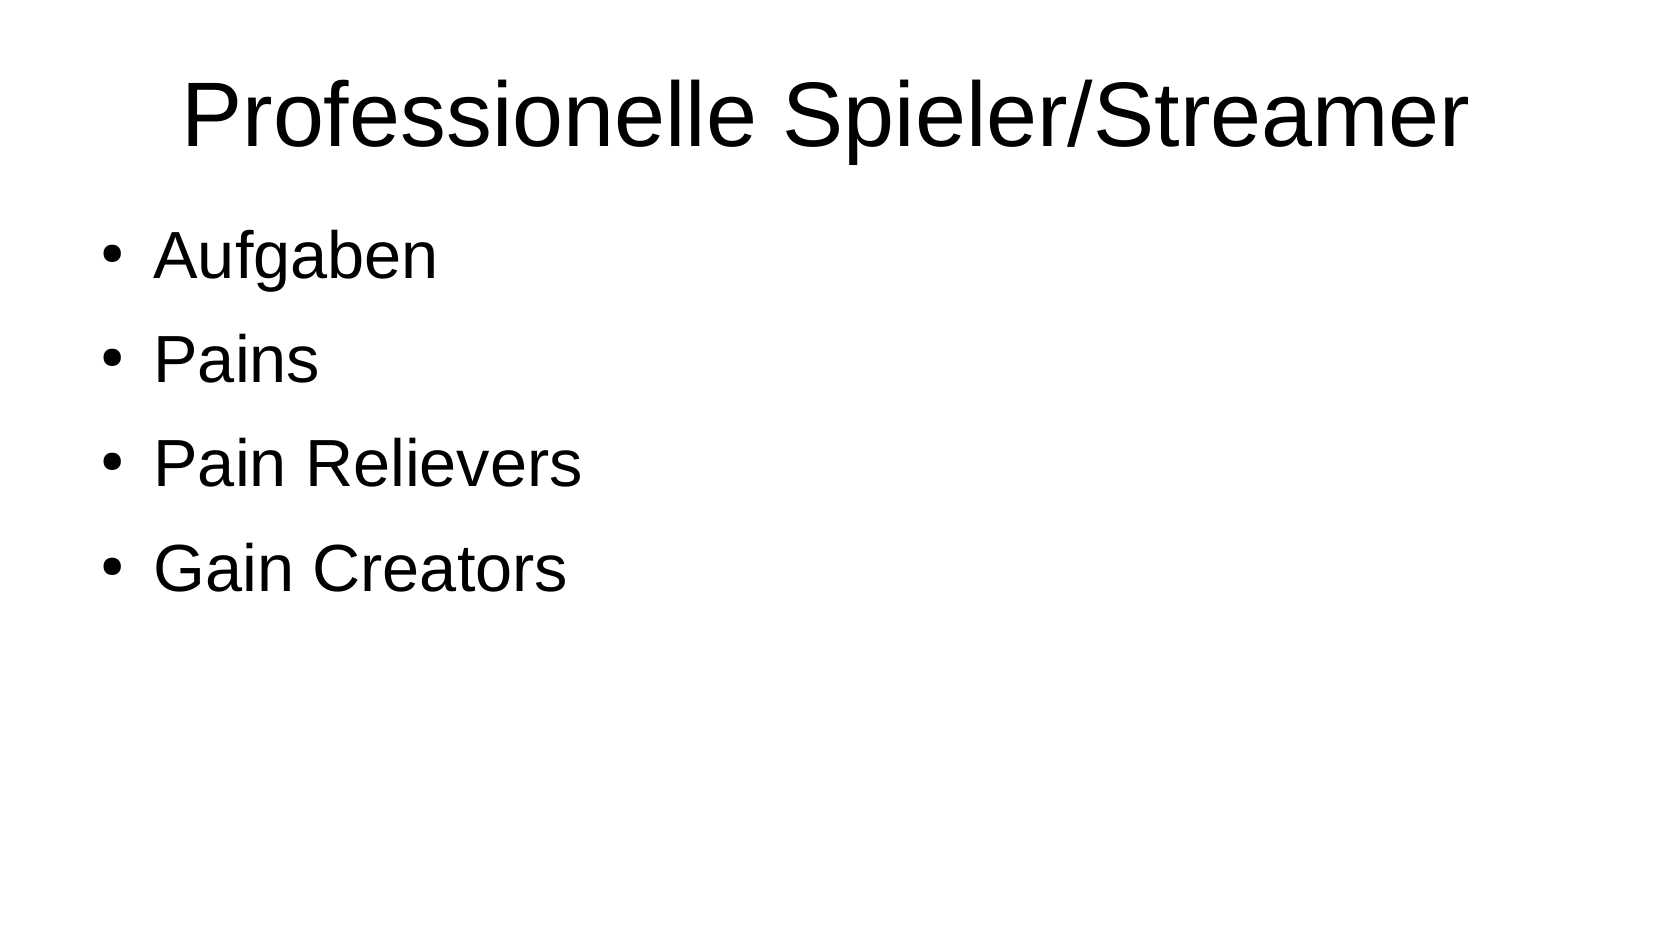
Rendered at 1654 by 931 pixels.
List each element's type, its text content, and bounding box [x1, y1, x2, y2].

list Aufgaben Pains Pain Relievers Gain Creators [82, 217, 1571, 916]
title Professionelle Spieler/Streamer [82, 37, 1571, 193]
